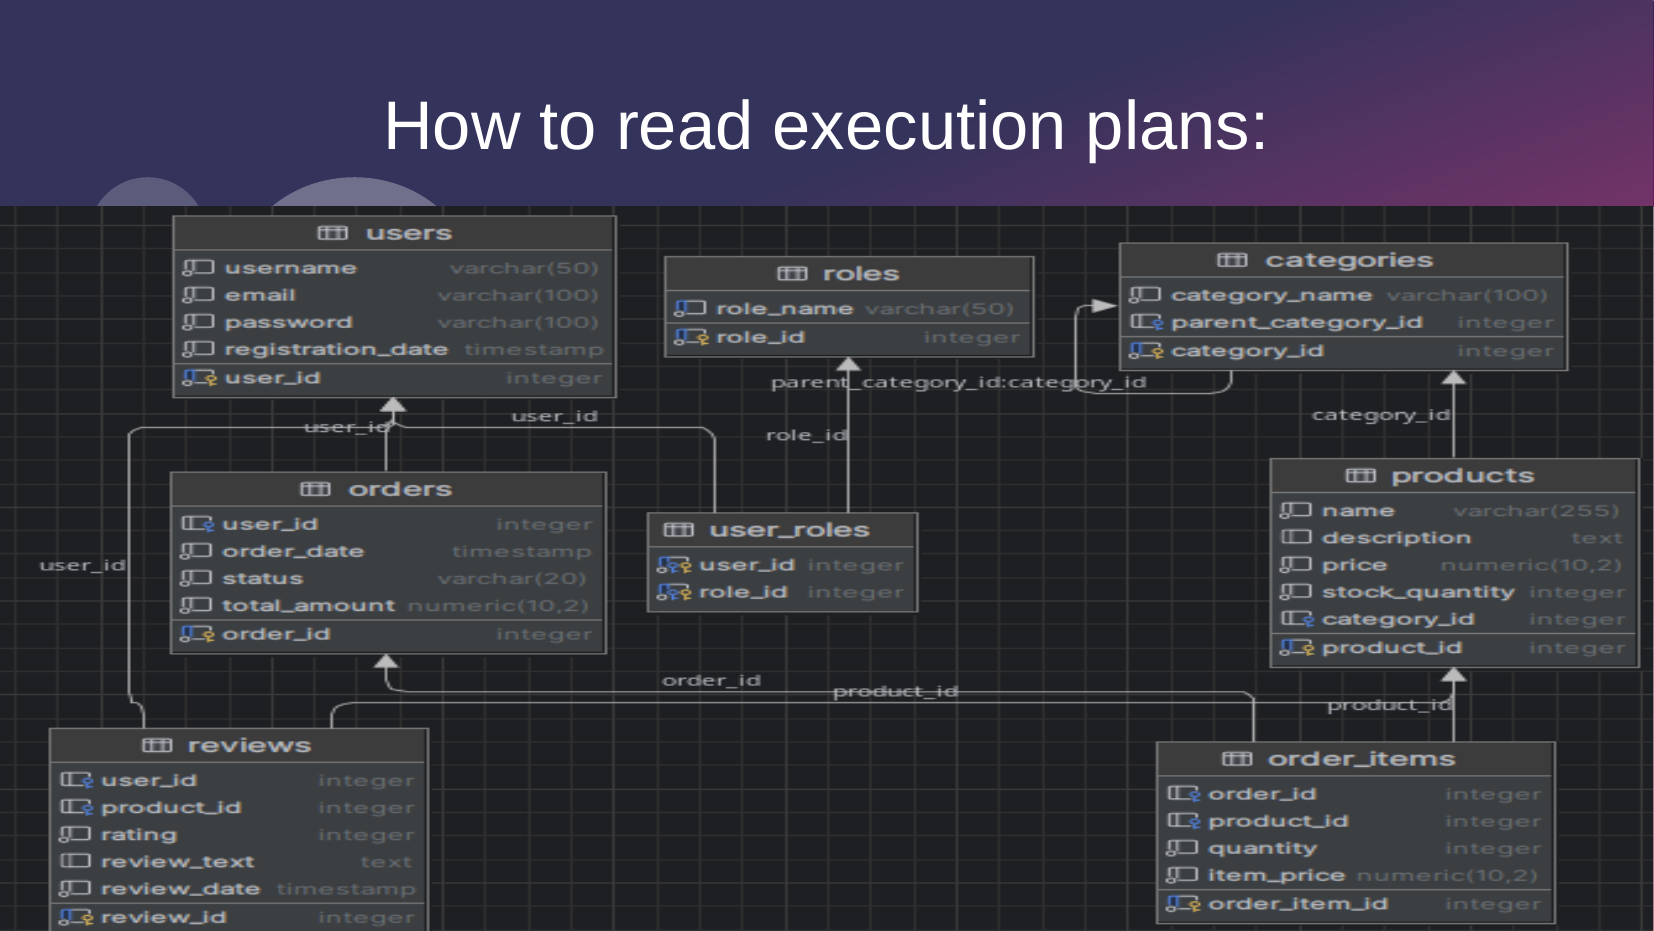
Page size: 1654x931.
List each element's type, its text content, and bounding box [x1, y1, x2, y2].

title How to read execution plans: [88, 44, 1565, 206]
picture [0, 206, 1654, 931]
